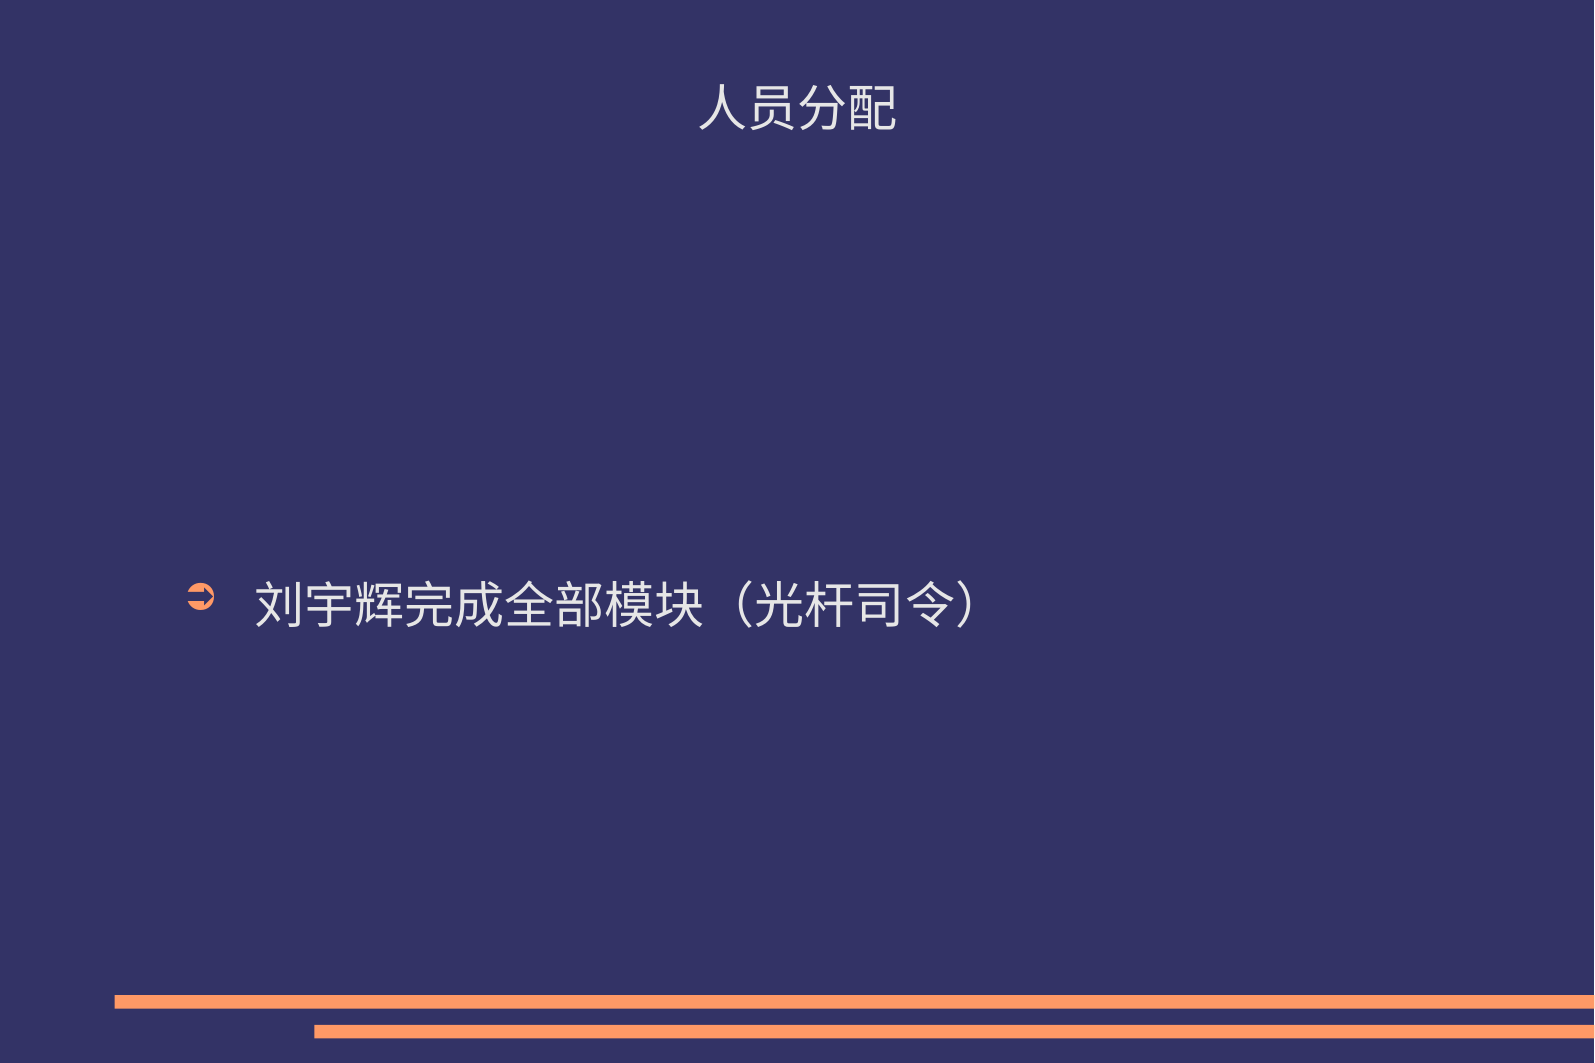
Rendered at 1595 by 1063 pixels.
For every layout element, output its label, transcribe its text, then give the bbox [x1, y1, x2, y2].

title 人员分配 [117, 16, 1479, 194]
list 刘宇辉完成全部模块（光杆司令） [172, 312, 1514, 983]
